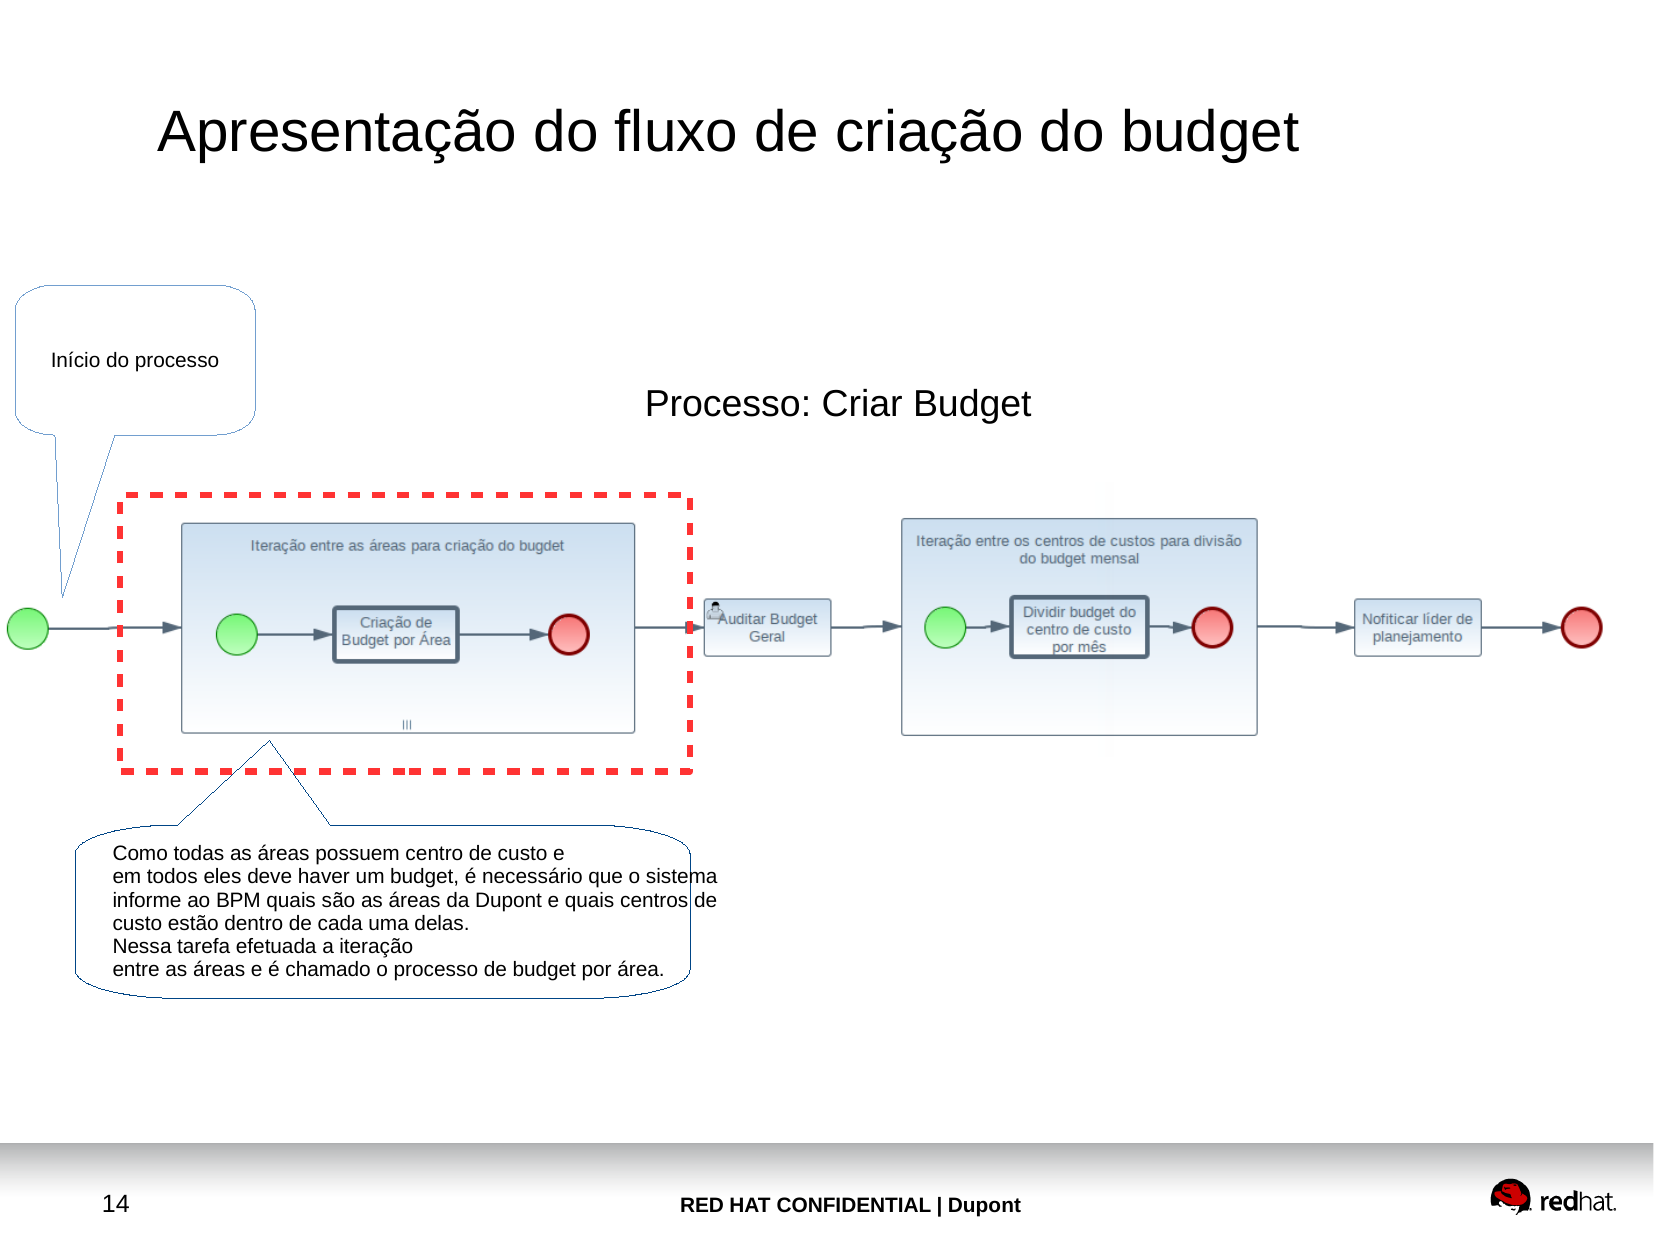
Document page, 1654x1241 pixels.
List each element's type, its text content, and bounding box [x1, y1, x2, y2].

text_box Processo: Criar Budget [630, 375, 1058, 432]
picture [0, 482, 1654, 757]
picture [0, 1143, 1654, 1241]
text_box Início do processo [15, 285, 256, 598]
text_box Apresentação do fluxo de criação do budget [82, 37, 1571, 226]
text_box Como todas as áreas possuem centro de custo e em todos eles deve haver um budget, é necessário que o sistema informe ao BPM quais são as áreas da Dupont e quais centros de custo estão dentro de cada uma delas. Nessa tarefa efetuada a iteração entre as áreas e é chamado o processo de budget por área. [75, 740, 691, 999]
